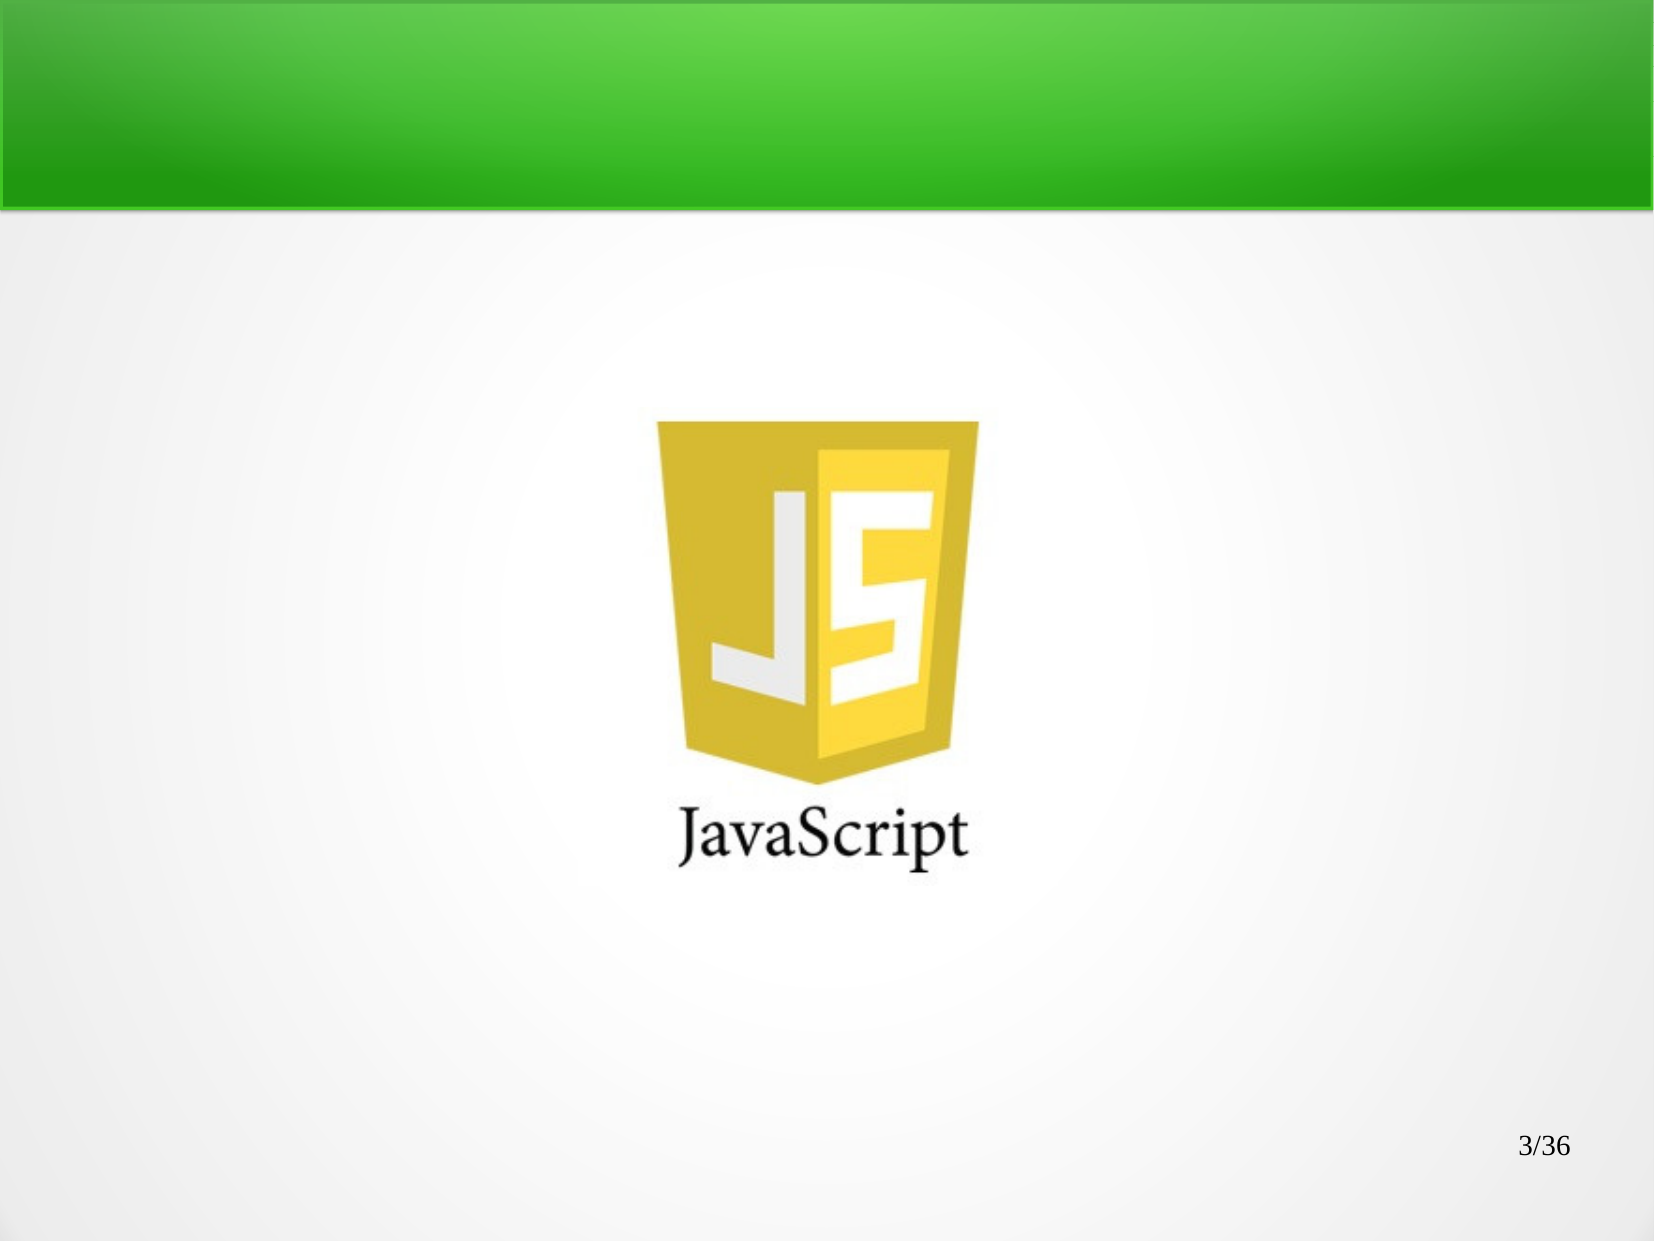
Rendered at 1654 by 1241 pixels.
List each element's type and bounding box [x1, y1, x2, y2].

picture [578, 407, 1058, 886]
